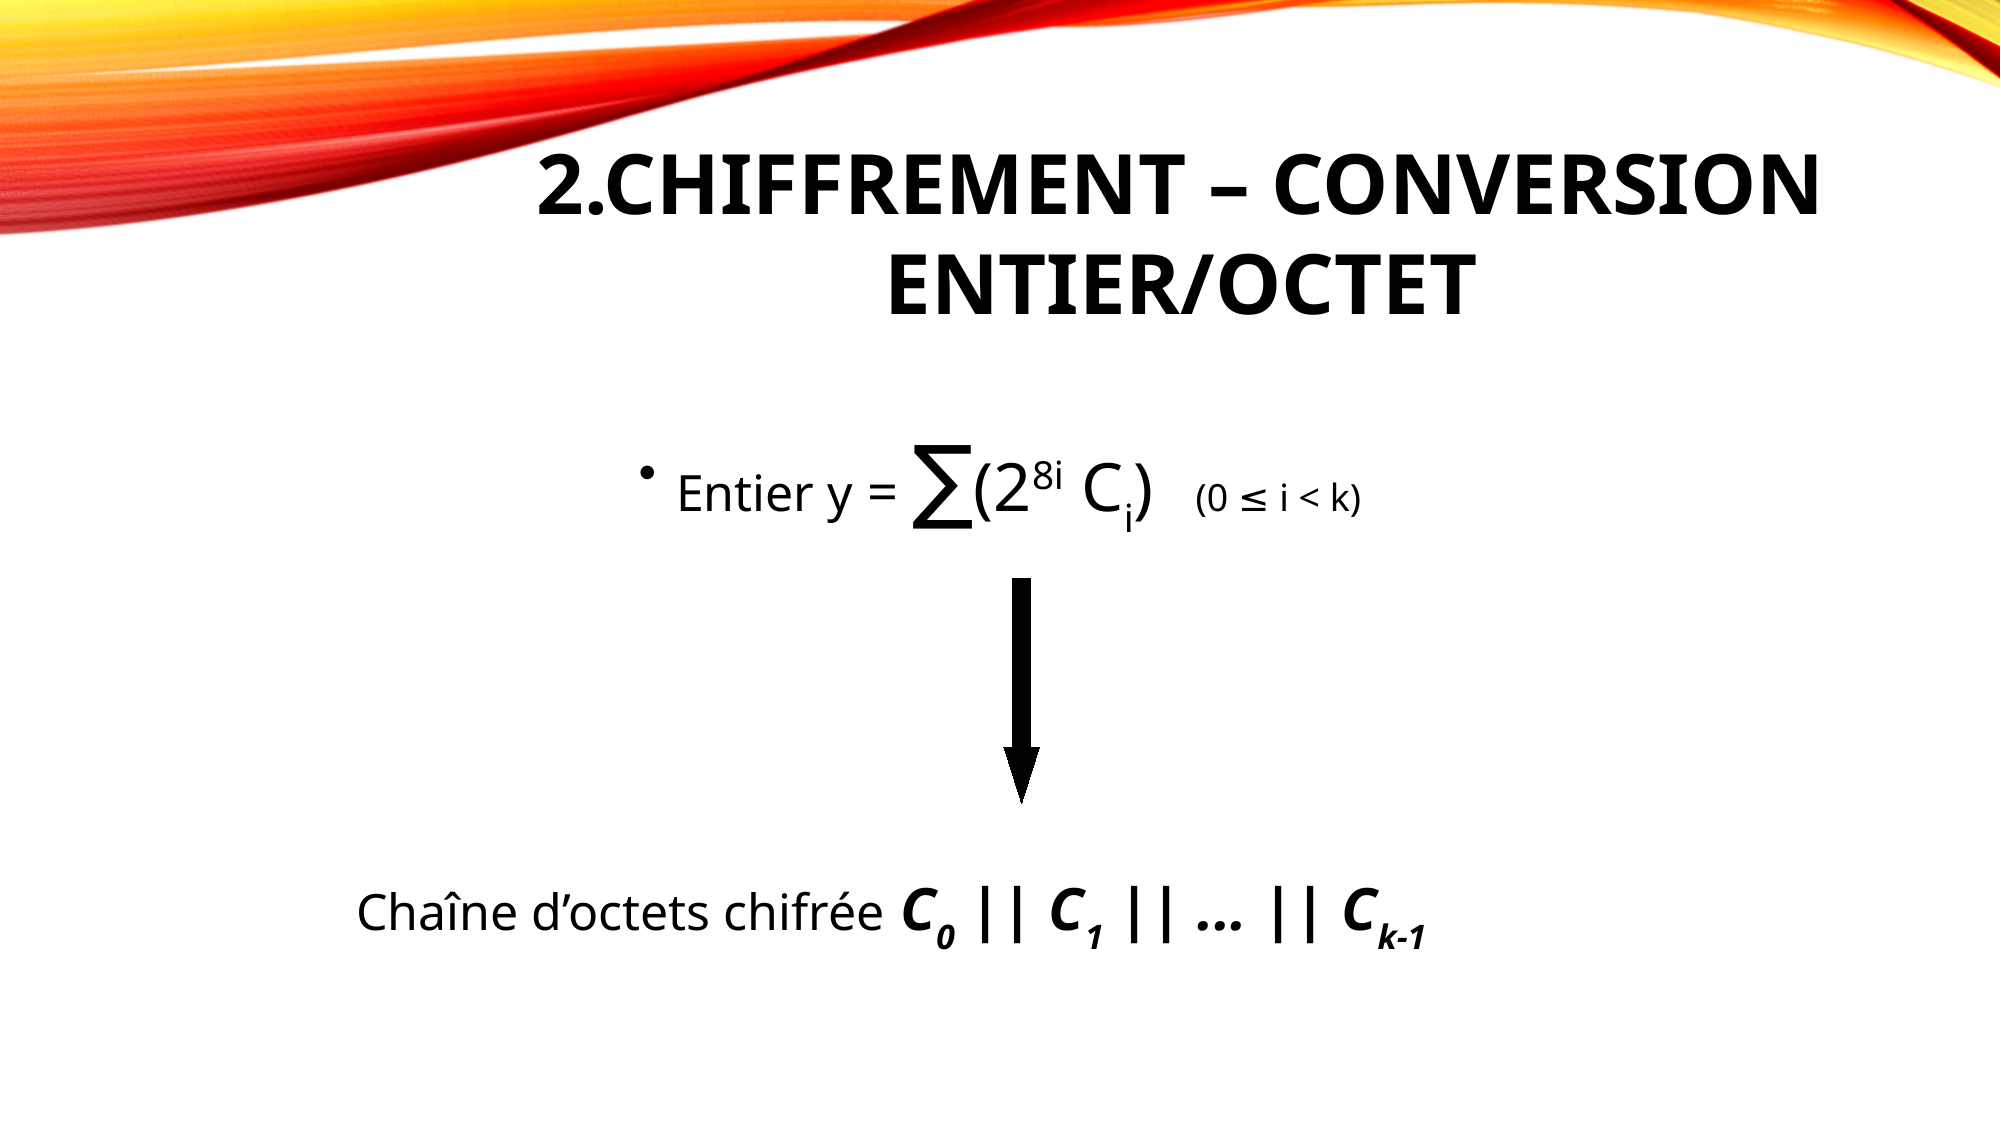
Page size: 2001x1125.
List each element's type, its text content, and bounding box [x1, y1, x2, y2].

text_box [1003, 578, 1040, 804]
picture [0, 0, 2000, 237]
text_box Entier y = ∑(28i Ci) (0 ≤ i < k) Chaîne d’octets chifrée C0 || C1 || ... || Ck-1 [112, 360, 1888, 1021]
text_box 2.Chiffrement – conversion Entier/Octet [474, 125, 1888, 338]
